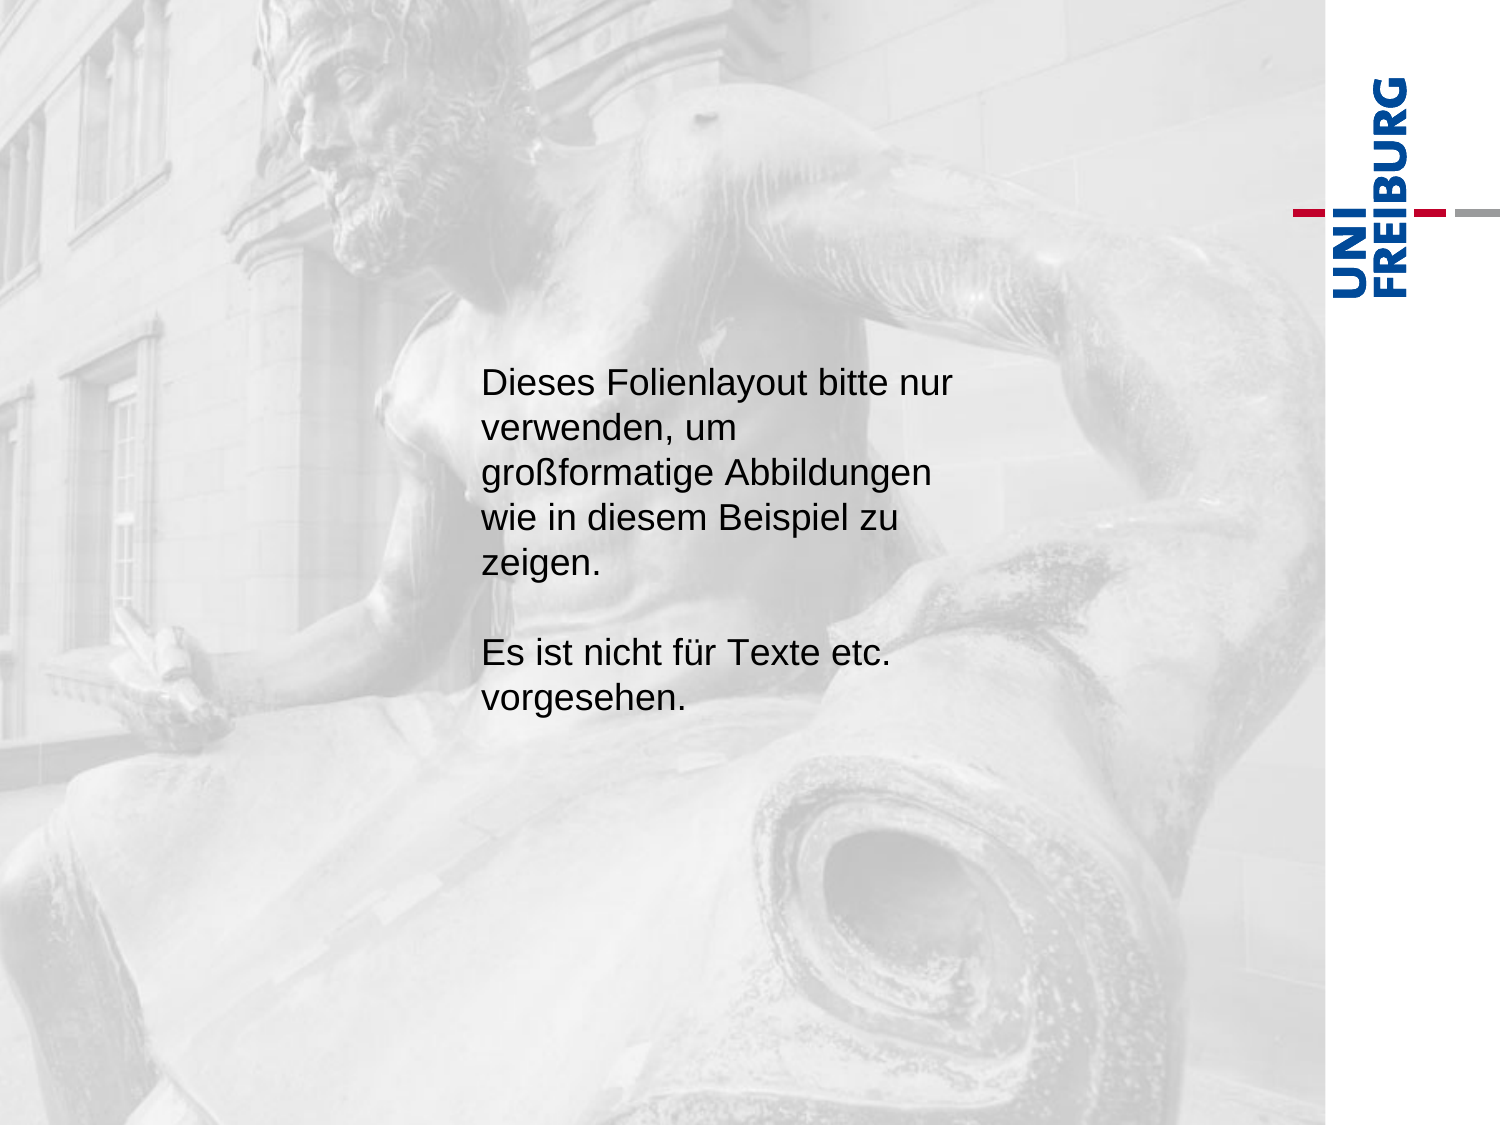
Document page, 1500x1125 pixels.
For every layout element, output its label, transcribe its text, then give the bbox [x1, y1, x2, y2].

picture [0, 0, 1500, 1125]
text_box Dieses Folienlayout bitte nur verwenden, um großformatige Abbildungen wie in diesem Beispiel zu zeigen. Es ist nicht für Texte etc. vorgesehen. [466, 349, 987, 726]
